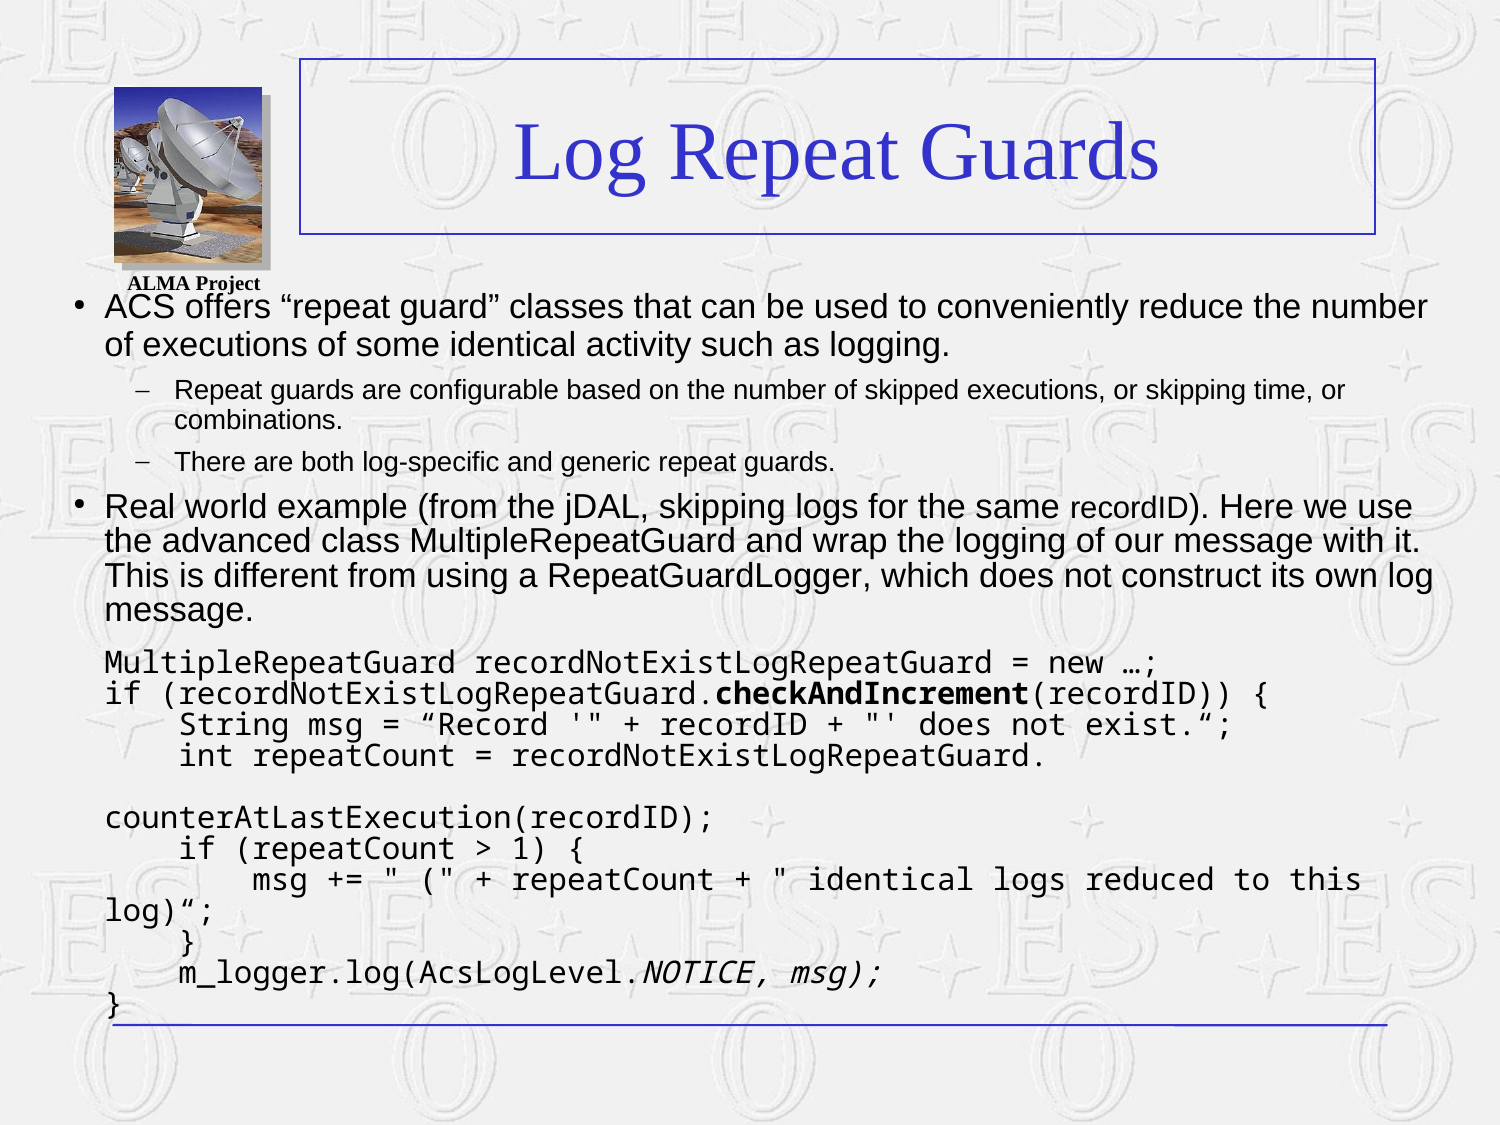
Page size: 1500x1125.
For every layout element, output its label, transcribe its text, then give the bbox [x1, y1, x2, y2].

list ACS offers “repeat guard” classes that can be used to conveniently reduce the number of executions of some identical activity such as logging. Repeat guards are configurable based on the number of skipped executions, or skipping time, or combinations. There are both log-specific and generic repeat guards. Real world example (from the jDAL, skipping logs for the same recordID). Here we use the advanced class MultipleRepeatGuard and wrap the logging of our message with it. This is different from using a RepeatGuardLogger, which does not construct its own log message. MultipleRepeatGuard recordNotExistLogRepeatGuard = new …; if (recordNotExistLogRepeatGuard.checkAndIncrement(recordID)) { String msg = “Record '" + recordID + "' does not exist.“; int repeatCount = recordNotExistLogRepeatGuard. counterAtLastExecution(recordID); if (repeatCount > 1) { msg += " (" + repeatCount + " identical logs reduced to this log)“; } m_logger.log(AcsLogLevel.NOTICE, msg); } [58, 281, 1454, 1032]
title Log Repeat Guards [299, 58, 1375, 234]
picture [0, 0, 1500, 1125]
